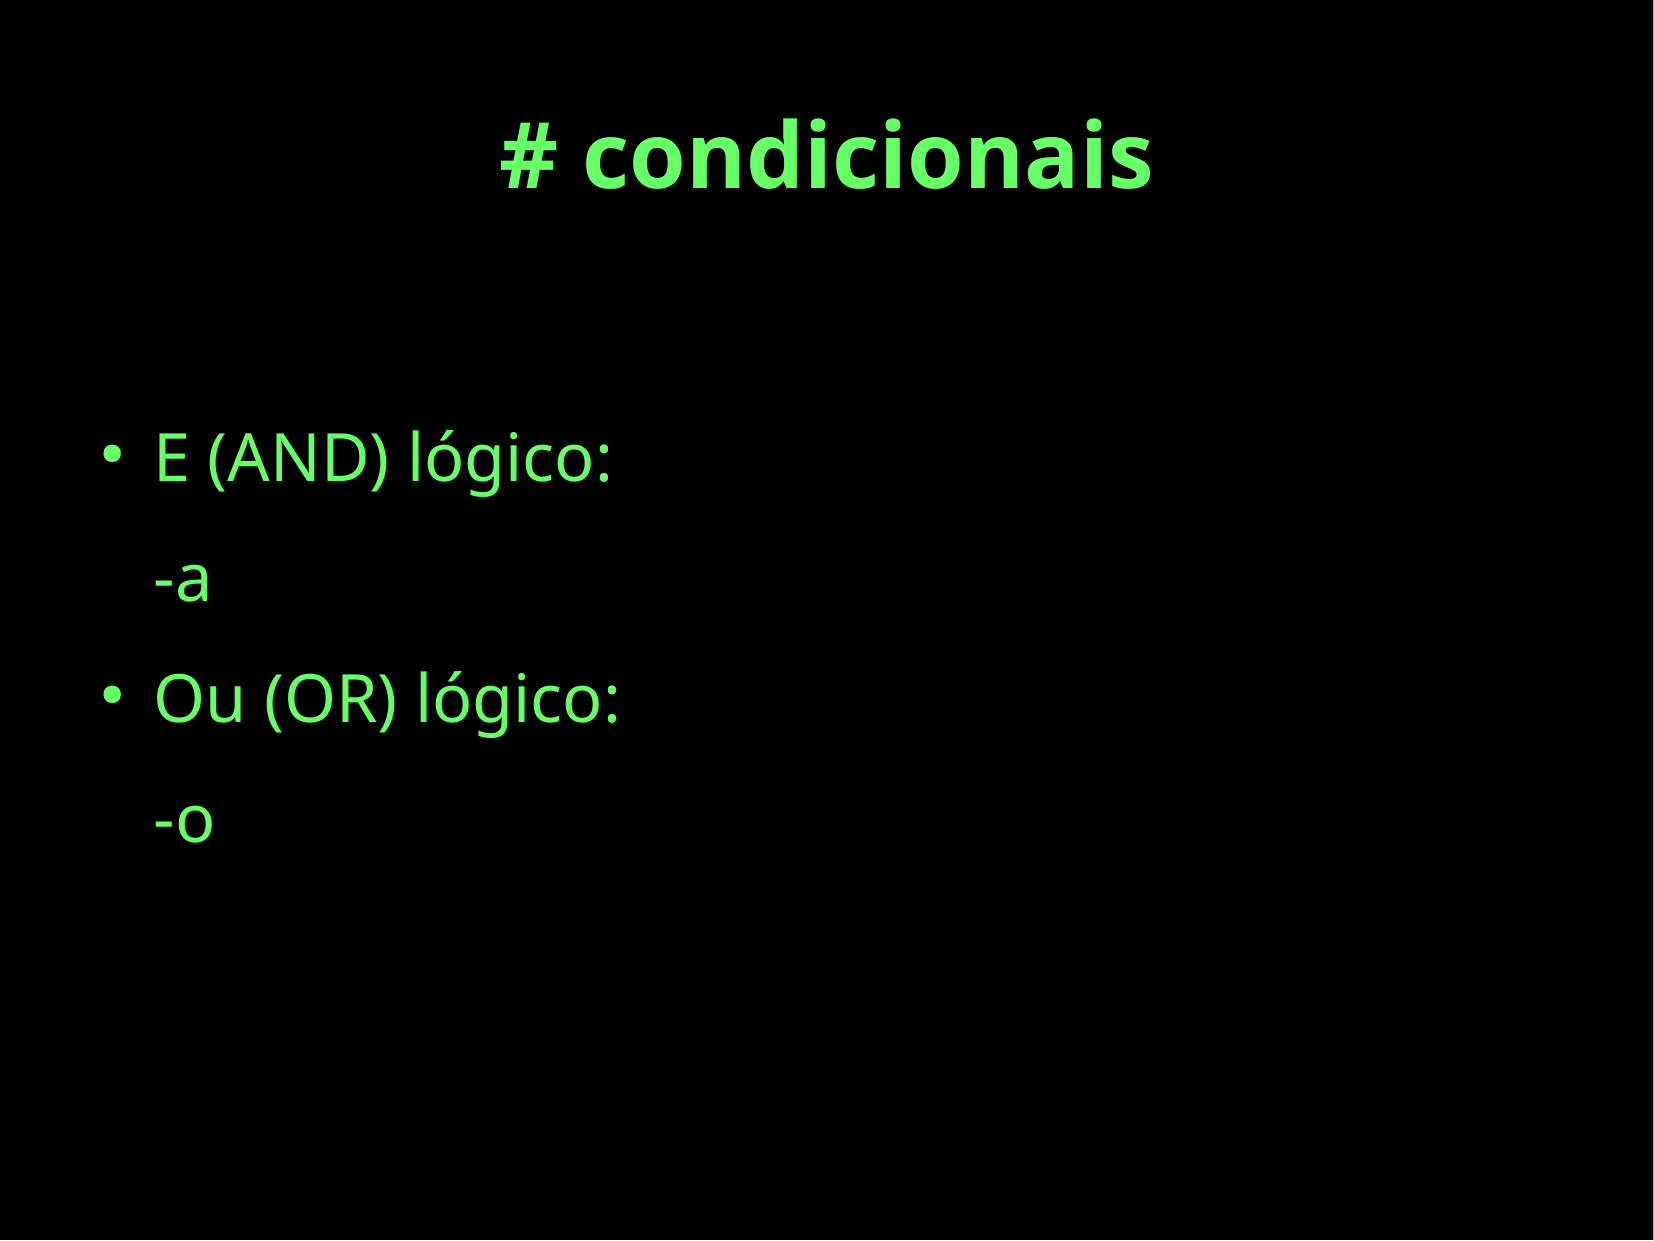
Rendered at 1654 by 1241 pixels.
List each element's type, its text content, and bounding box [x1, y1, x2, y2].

title # condicionais [82, 49, 1571, 257]
list E (AND) lógico: -a Ou (OR) lógico: -o [82, 290, 1571, 1010]
